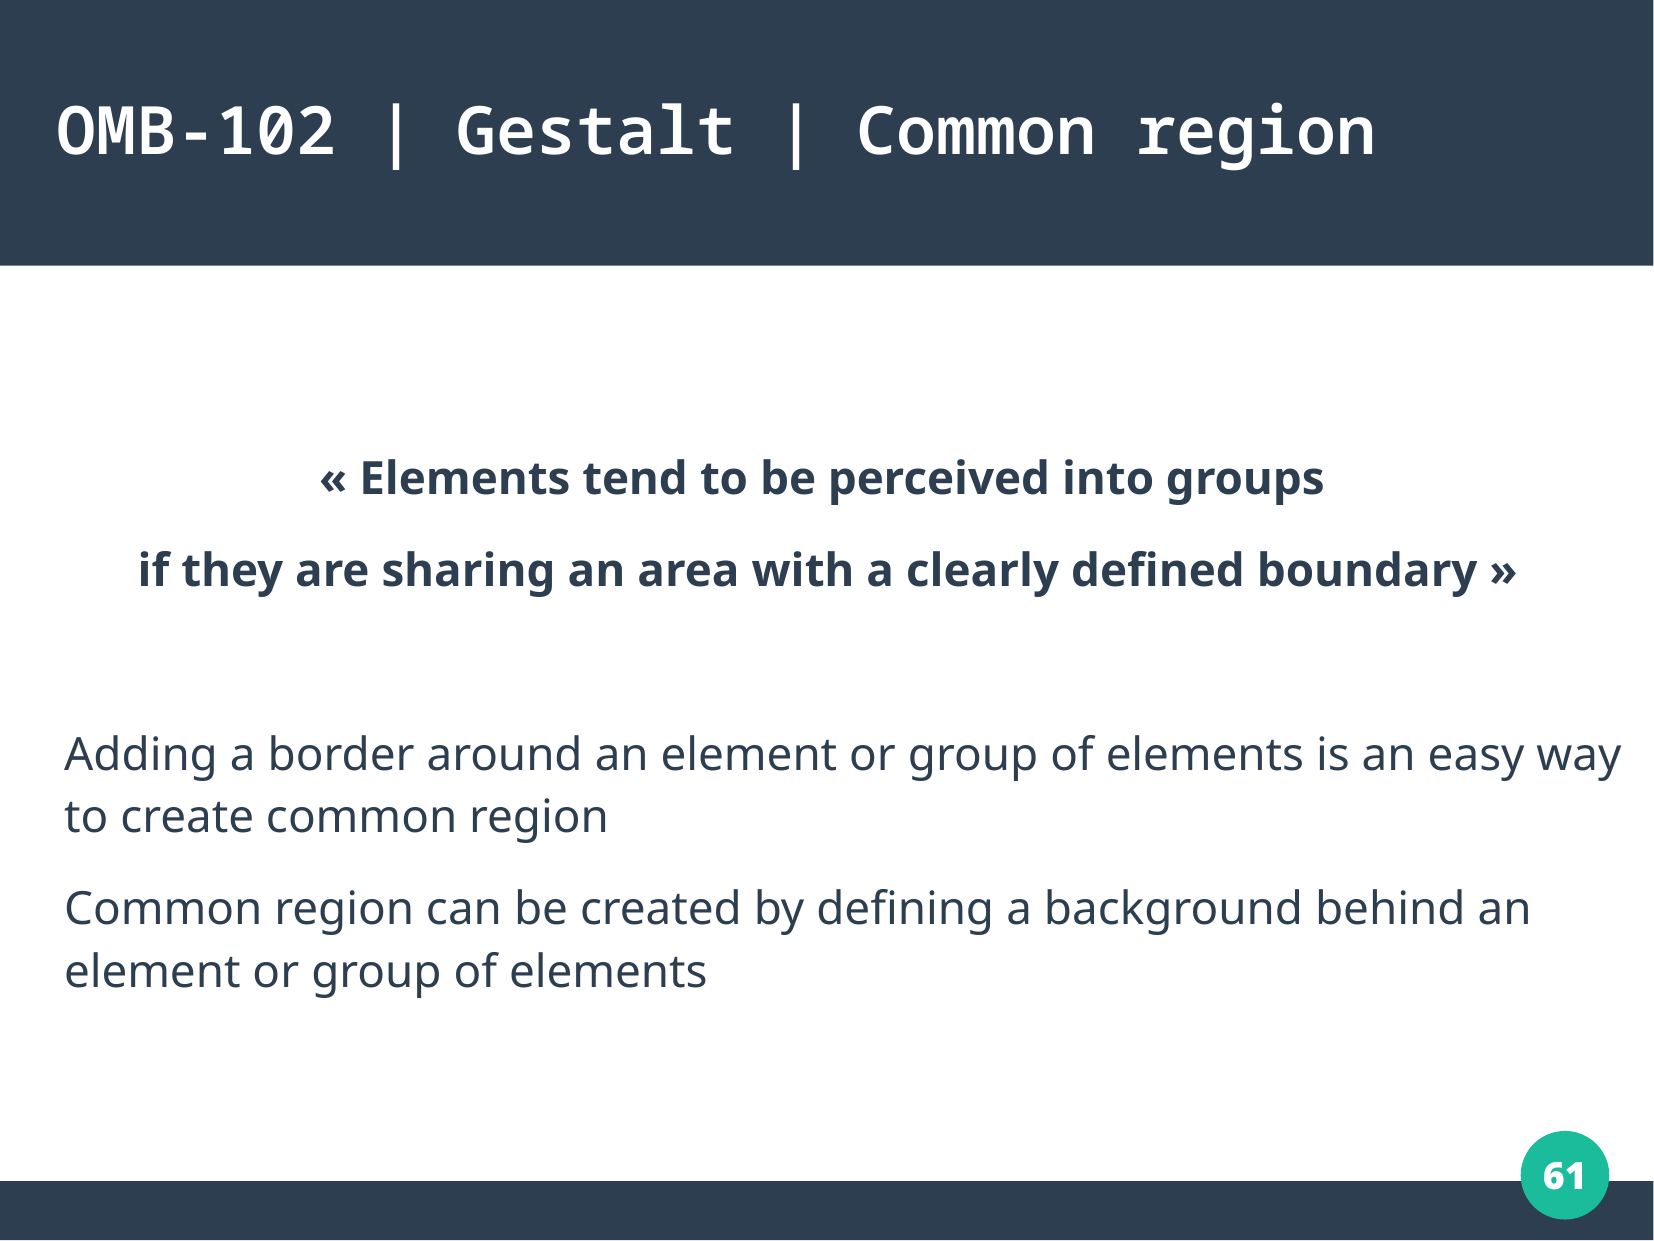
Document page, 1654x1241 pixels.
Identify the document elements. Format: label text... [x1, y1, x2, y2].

list « Elements tend to be perceived into groups if they are sharing an area with a clearly defined boundary » Adding a border around an element or group of elements is an easy way to create common region Common region can be created by defining a background behind an element or group of elements [5, 269, 1652, 1178]
title OMB-102 | Gestalt | Common region [56, 49, 1592, 207]
